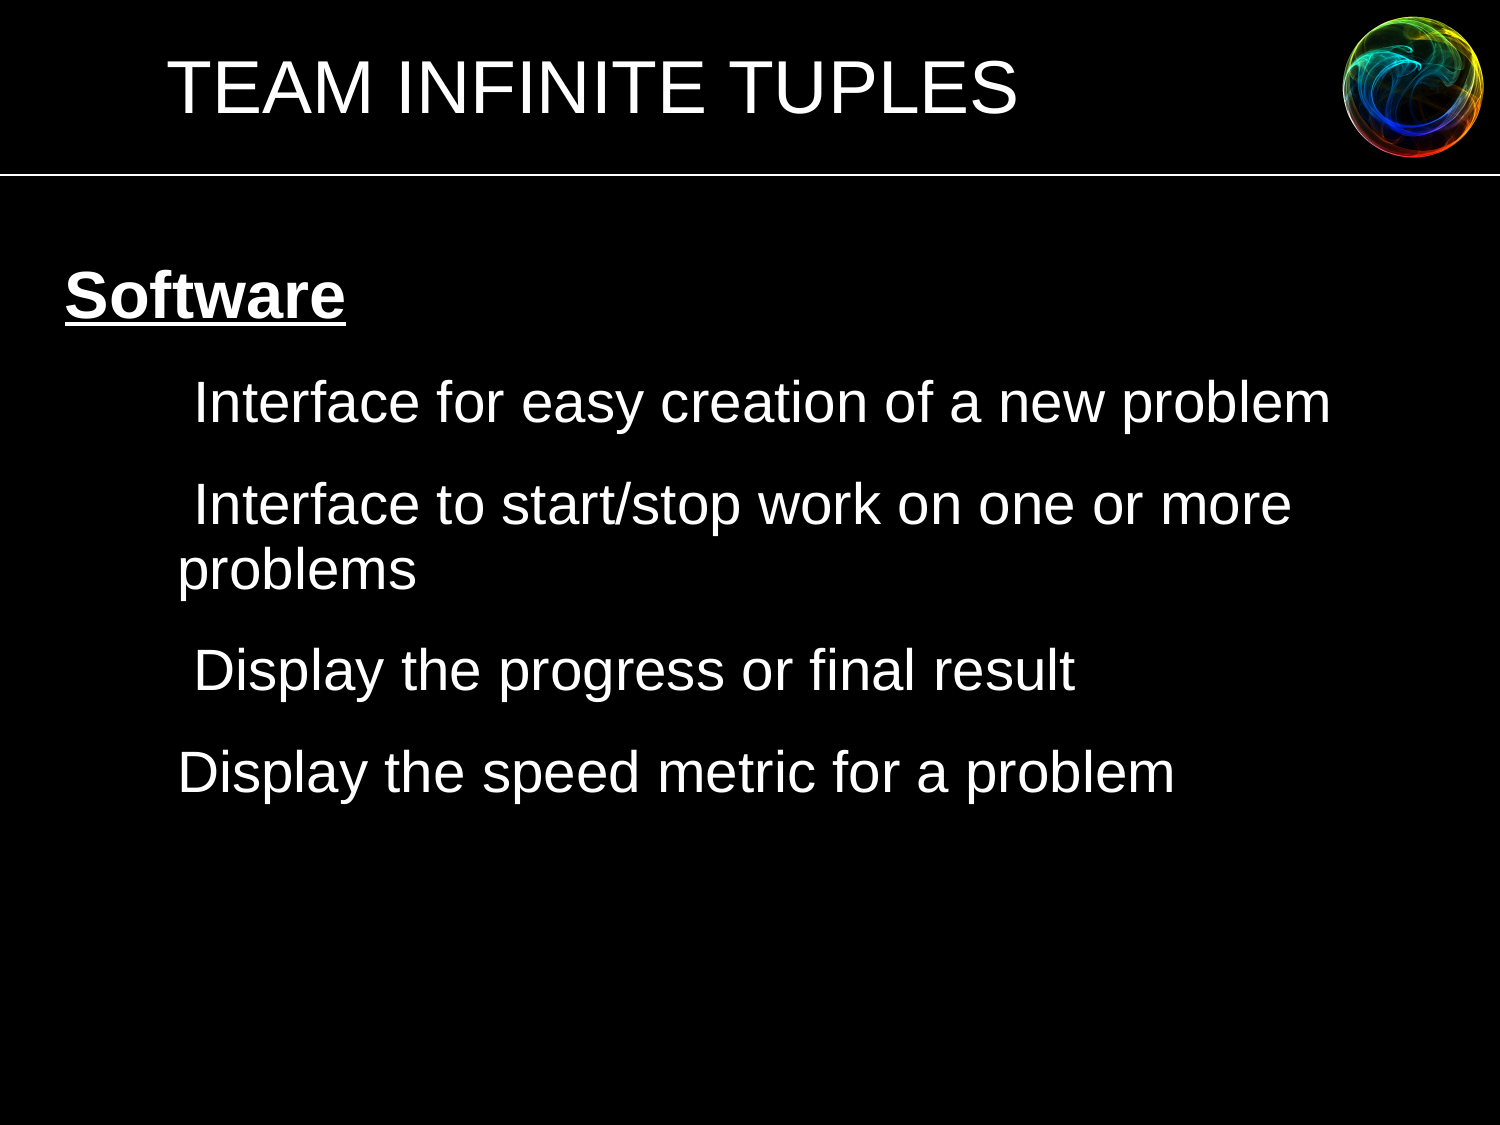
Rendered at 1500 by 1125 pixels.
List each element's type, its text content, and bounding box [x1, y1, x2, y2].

text_box Interface for easy creation of a new problem Interface to start/stop work on one or more problems Display the progress or final result Display the speed metric for a problem [162, 362, 1375, 813]
text_box Software [49, 249, 538, 341]
picture [1325, 0, 1500, 174]
text_box TEAM INFINITE TUPLES [0, 37, 1188, 137]
